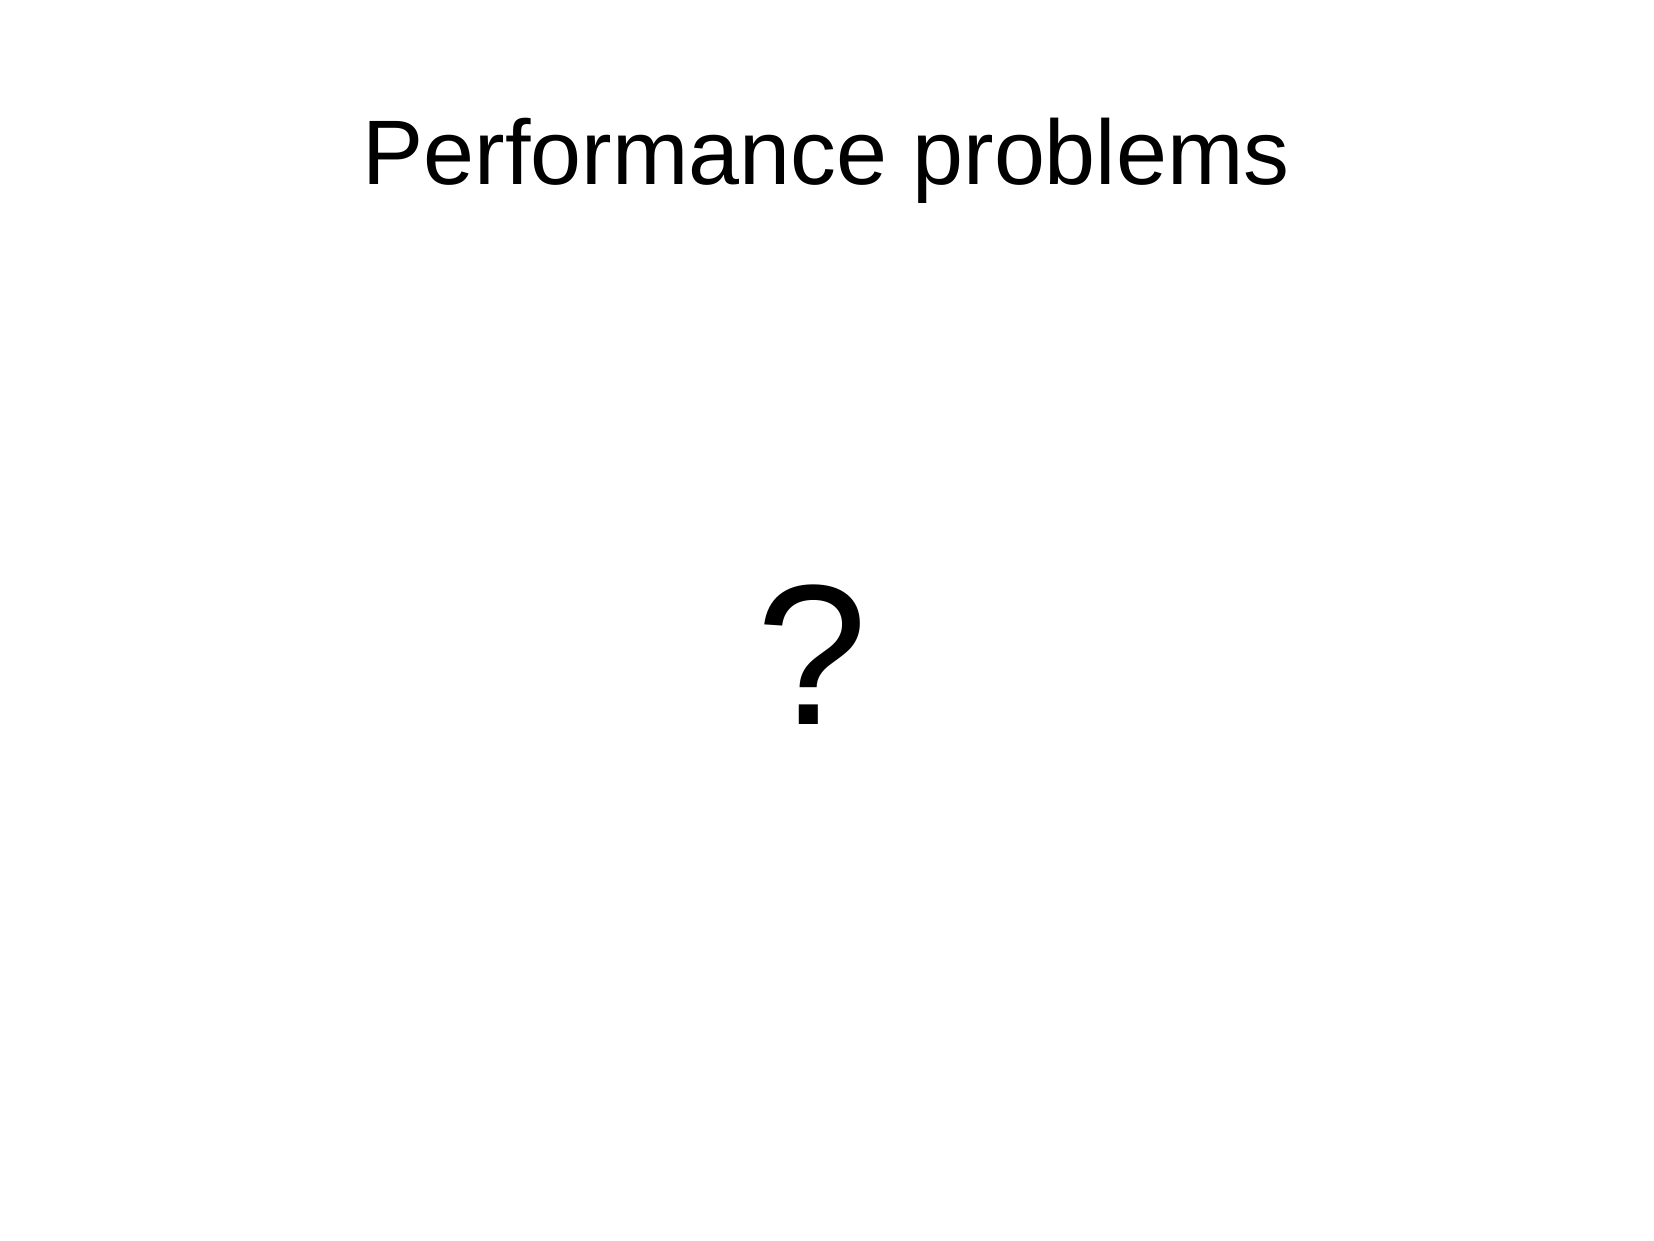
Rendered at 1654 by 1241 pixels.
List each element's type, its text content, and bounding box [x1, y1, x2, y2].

title Performance problems [82, 49, 1571, 257]
list ? [82, 290, 1571, 1010]
